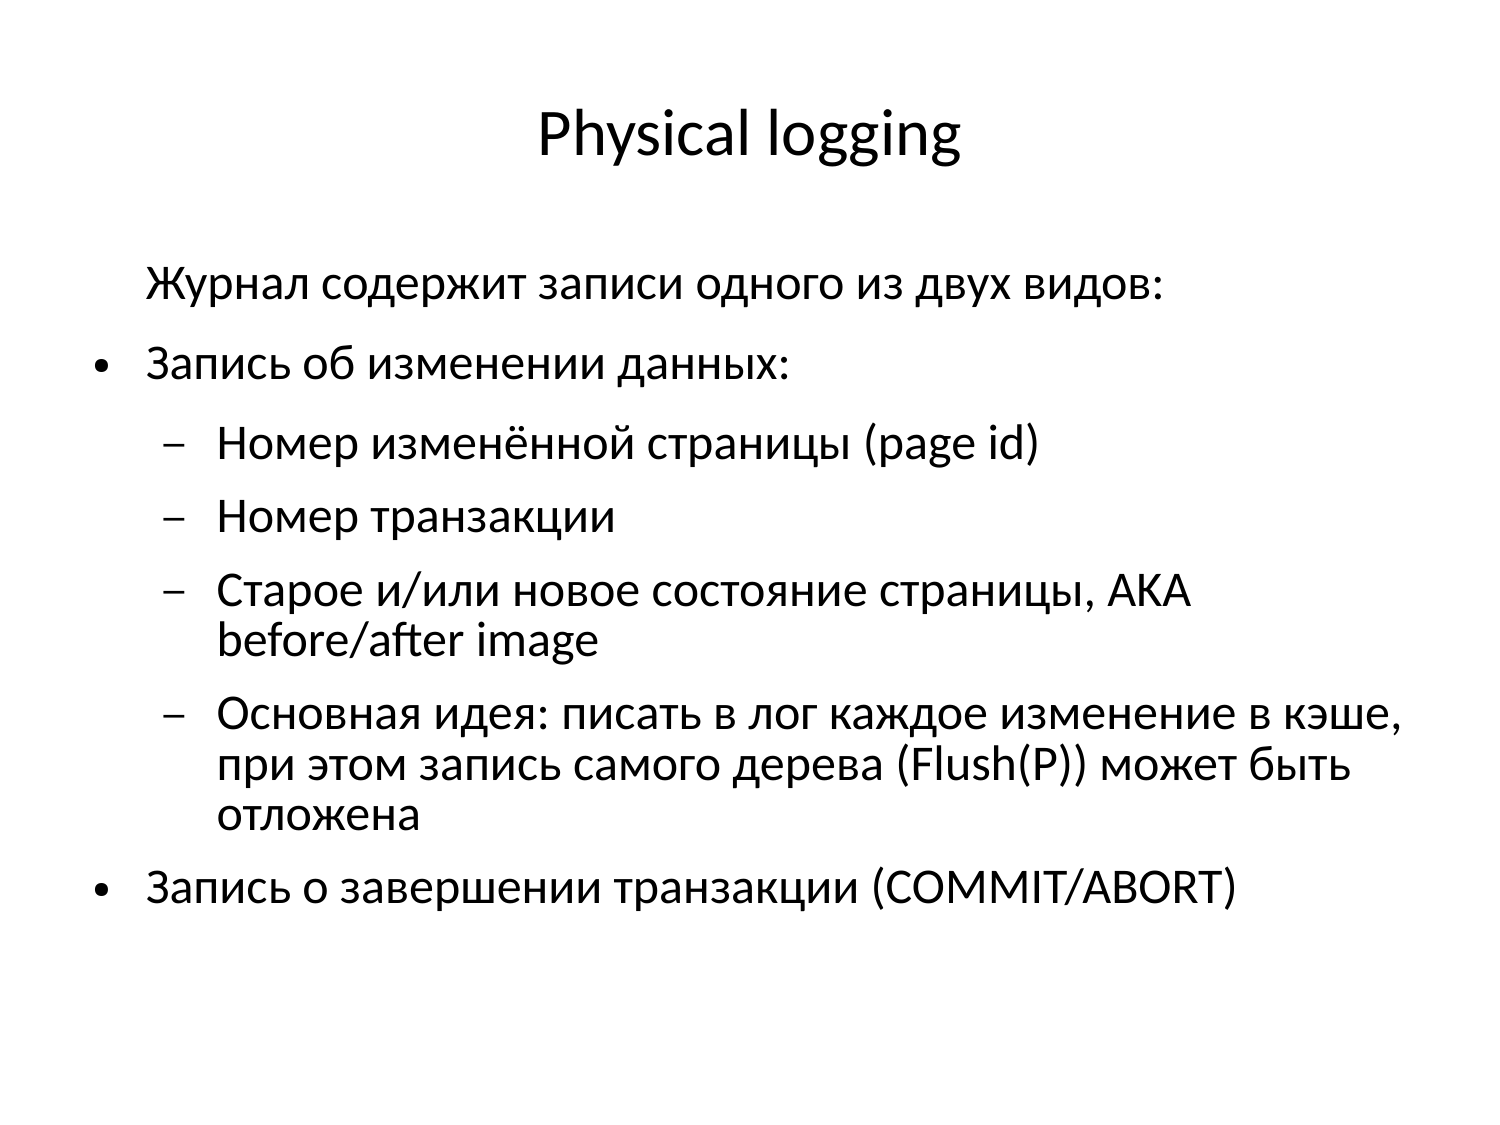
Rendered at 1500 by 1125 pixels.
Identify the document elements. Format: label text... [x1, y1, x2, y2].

list Журнал содержит записи одного из двух видов: Запись об изменении данных: Номер изменённой страницы (page id) Номер транзакции Старое и/или новое состояние страницы, AKA before/after image Основная идея: писать в лог каждое изменение в кэше, при этом запись самого дерева (Flush(P)) может быть отложена Запись о завершении транзакции (COMMIT/ABORT) [75, 262, 1425, 1005]
title Physical logging [75, 45, 1425, 233]
